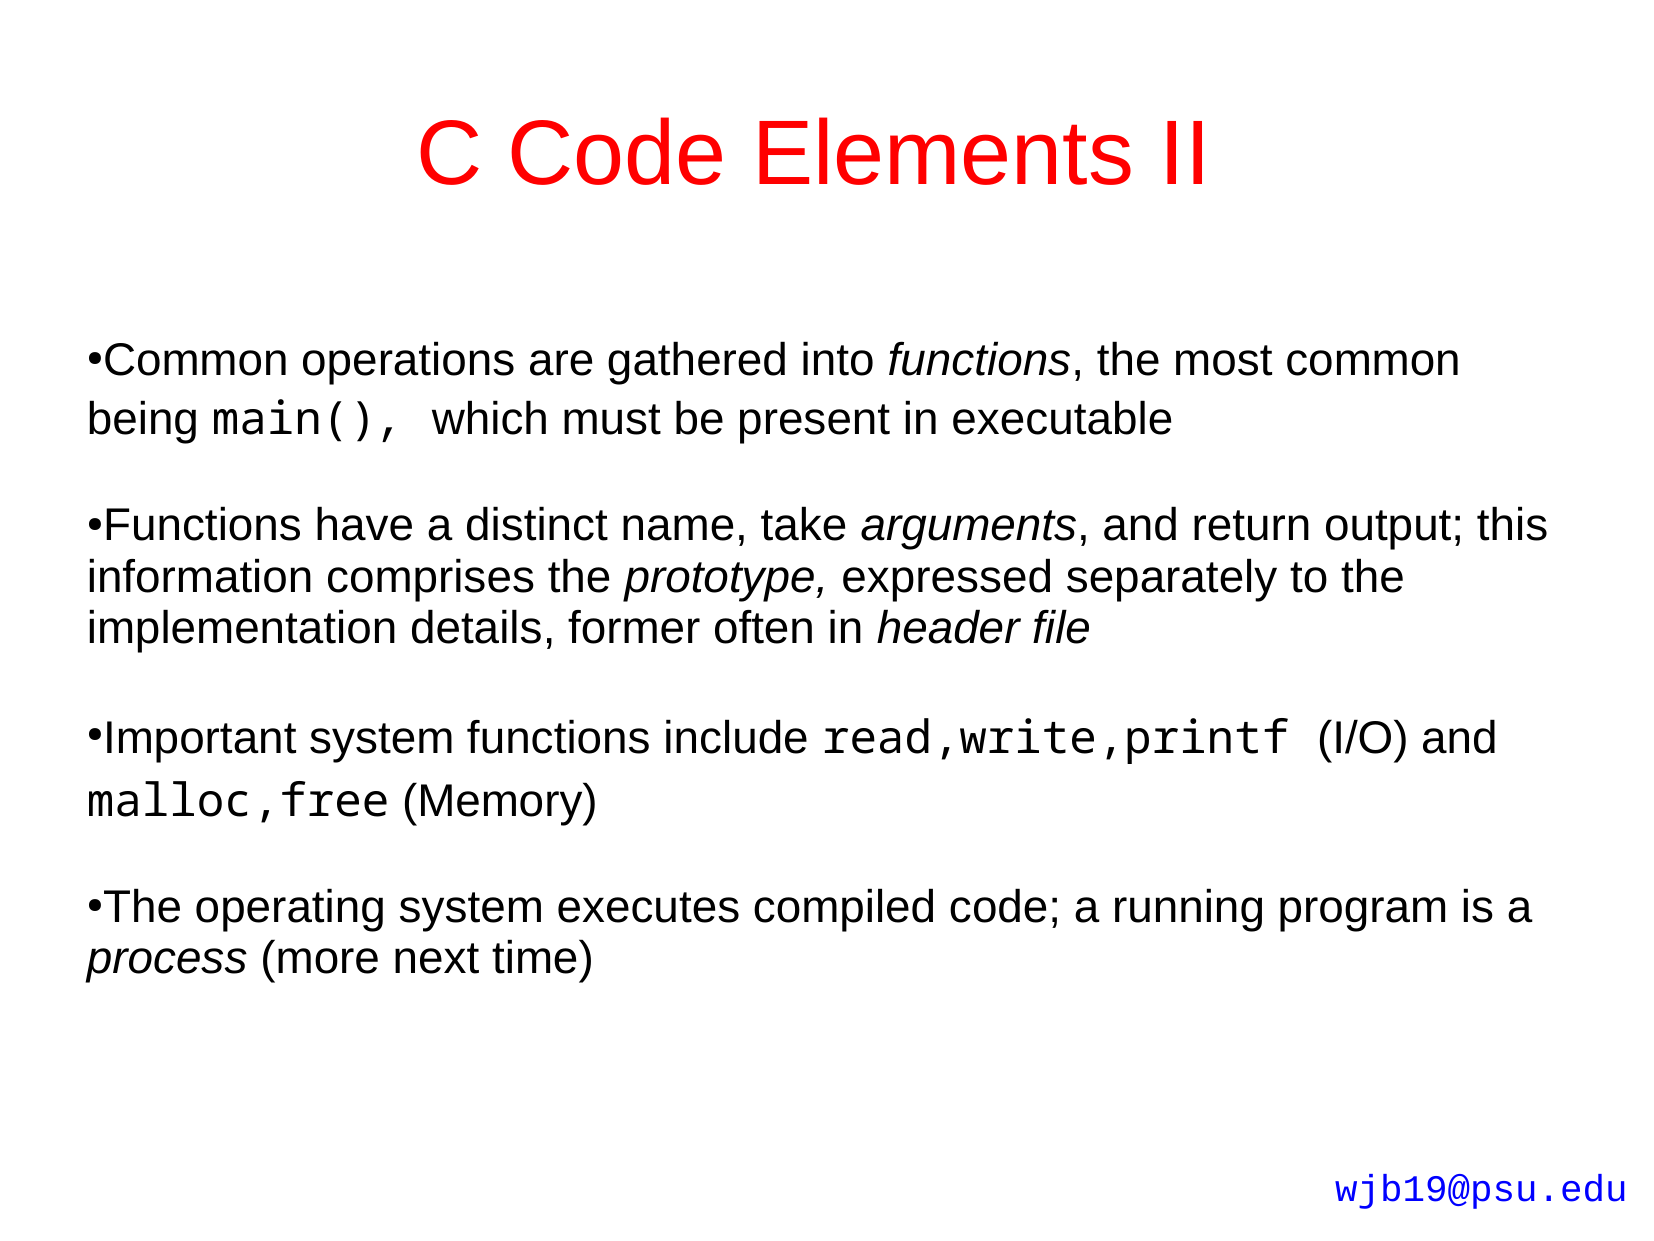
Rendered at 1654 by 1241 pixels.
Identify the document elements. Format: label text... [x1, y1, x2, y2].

title C Code Elements II [82, 49, 1571, 257]
text_box wjb19@psu.edu [1320, 1162, 1643, 1220]
subtitle Common operations are gathered into functions, the most common being main(), which must be present in executable Functions have a distinct name, take arguments, and return output; this information comprises the prototype, expressed separately to the implementation details, former often in header file Important system functions include read,write,printf (I/O) and malloc,free (Memory) The operating system executes compiled code; a running program is a process (more next time) [86, 231, 1576, 1051]
